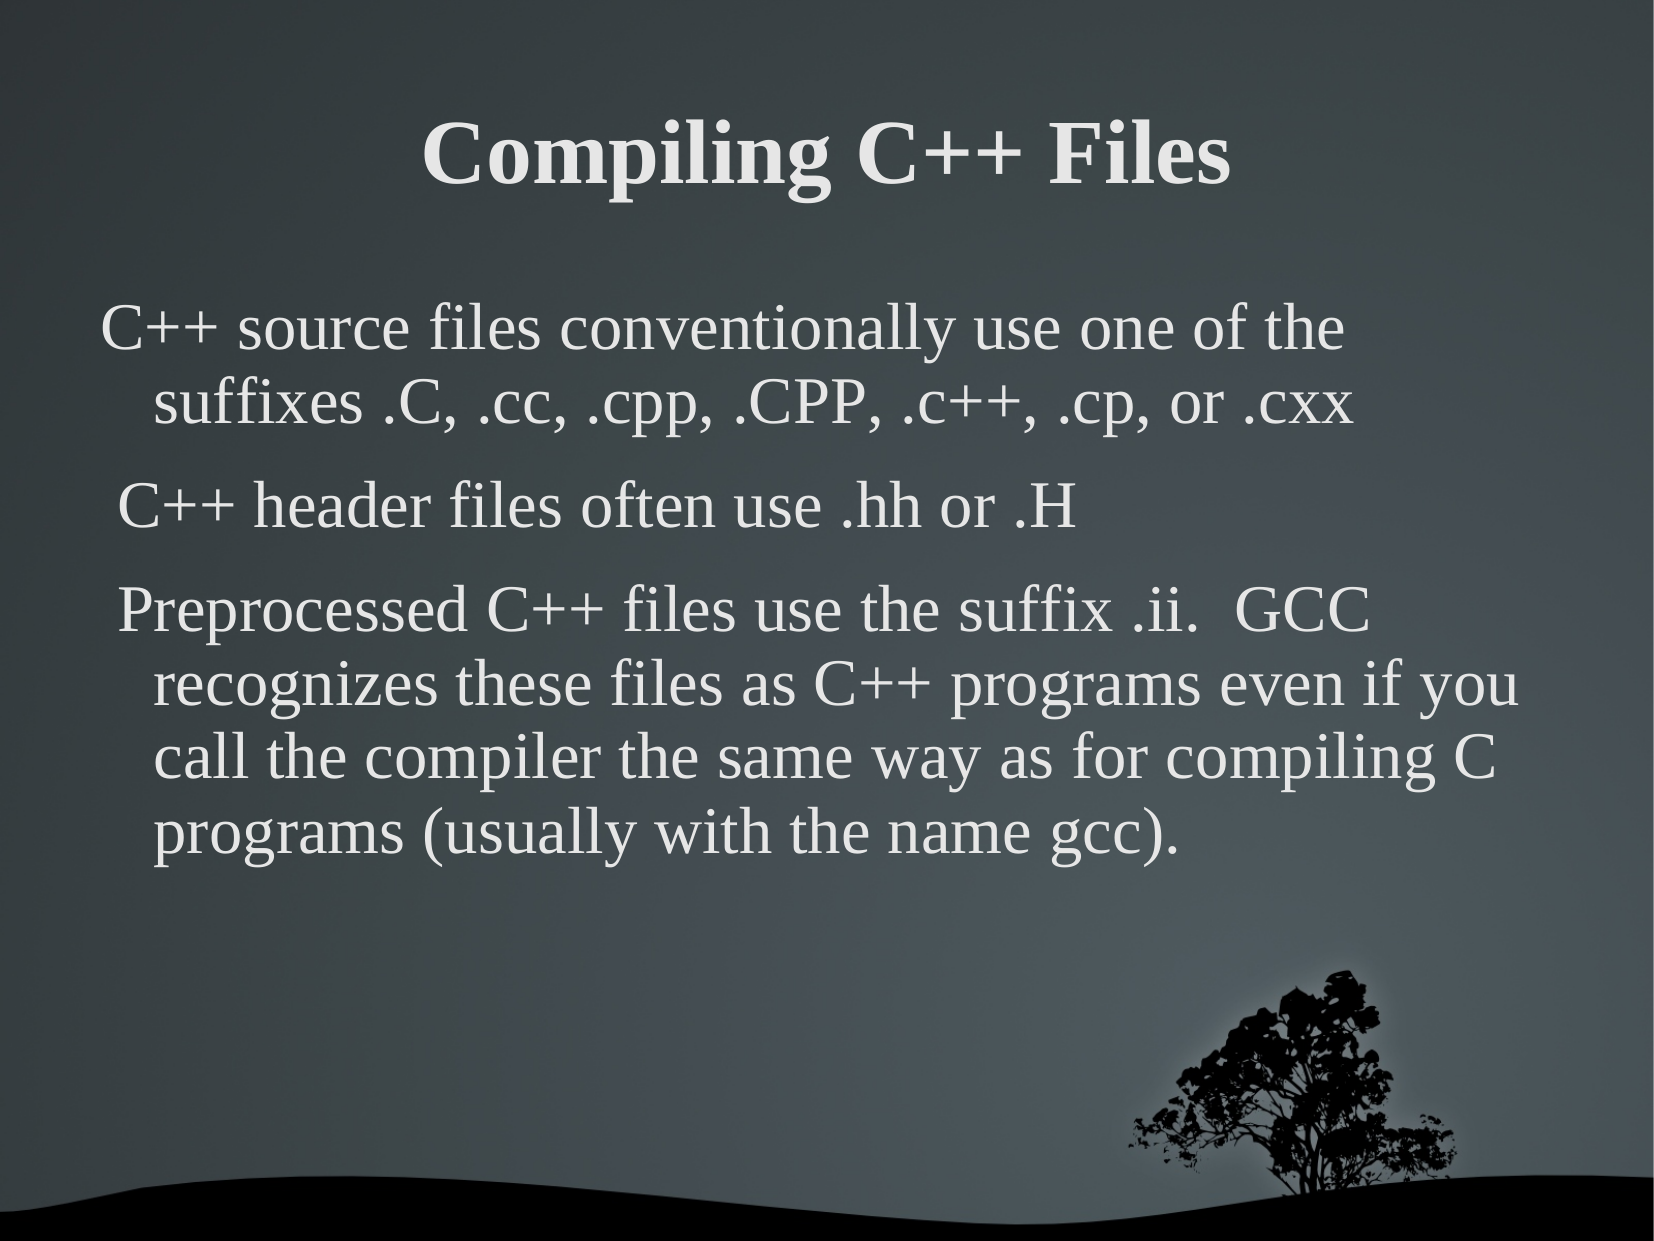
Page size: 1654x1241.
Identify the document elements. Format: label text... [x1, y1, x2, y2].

list C++ source files conventionally use one of the suffixes .C, .cc, .cpp, .CPP, .c++, .cp, or .cxx C++ header files often use .hh or .H Preprocessed C++ files use the suffix .ii. GCC recognizes these files as C++ programs even if you call the compiler the same way as for compiling C programs (usually with the name gcc). [82, 290, 1571, 1094]
title Compiling C++ Files [82, 56, 1571, 250]
picture [0, 0, 1654, 1241]
